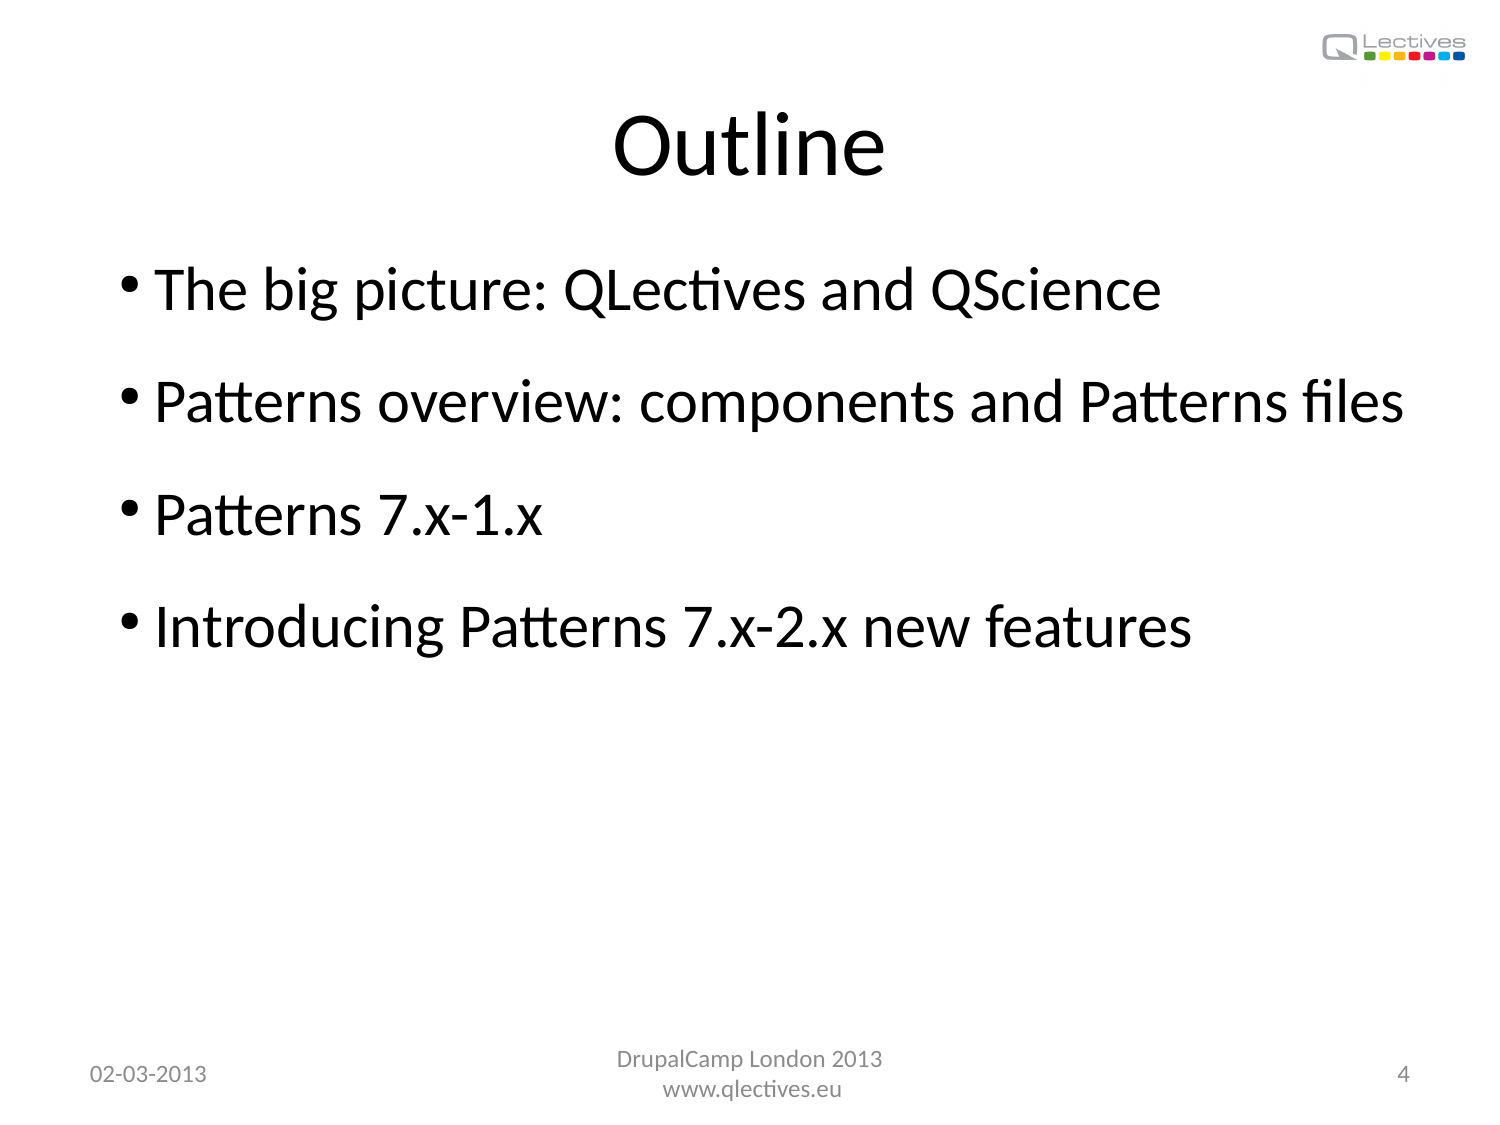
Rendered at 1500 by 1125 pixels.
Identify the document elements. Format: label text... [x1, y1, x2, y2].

text_box Outline [75, 45, 1425, 233]
text_box <number> [1074, 1042, 1425, 1103]
picture [1288, 9, 1500, 90]
text_box The big picture: QLectives and QScience Patterns overview: components and Patterns files Patterns 7.x-1.x Introducing Patterns 7.x-2.x new features [103, 203, 1454, 890]
text_box 02-03-2013 [74, 1042, 425, 1103]
text_box DrupalCamp London 2013 www.qlectives.eu [512, 1042, 988, 1103]
